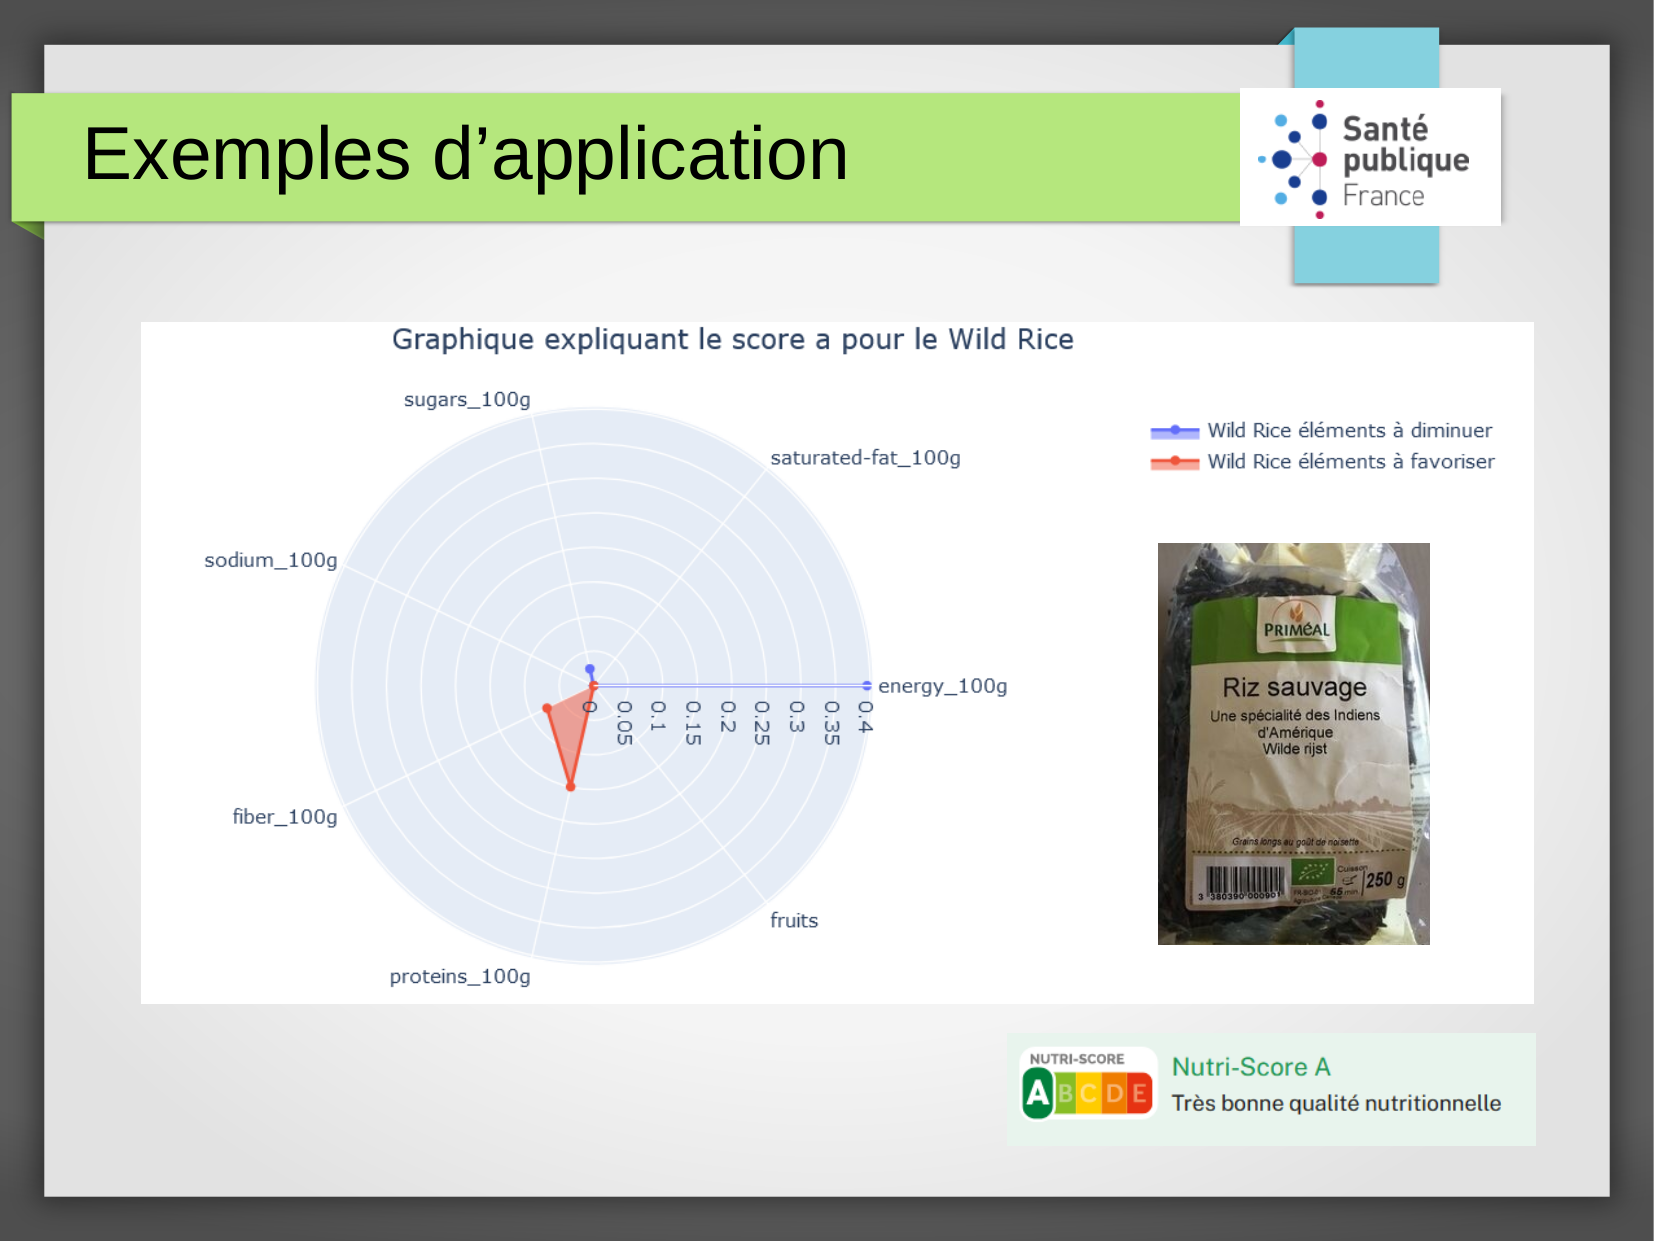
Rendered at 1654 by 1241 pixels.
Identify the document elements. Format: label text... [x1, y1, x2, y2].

picture [0, 0, 1654, 1241]
title Exemples d’application [82, 94, 1240, 213]
